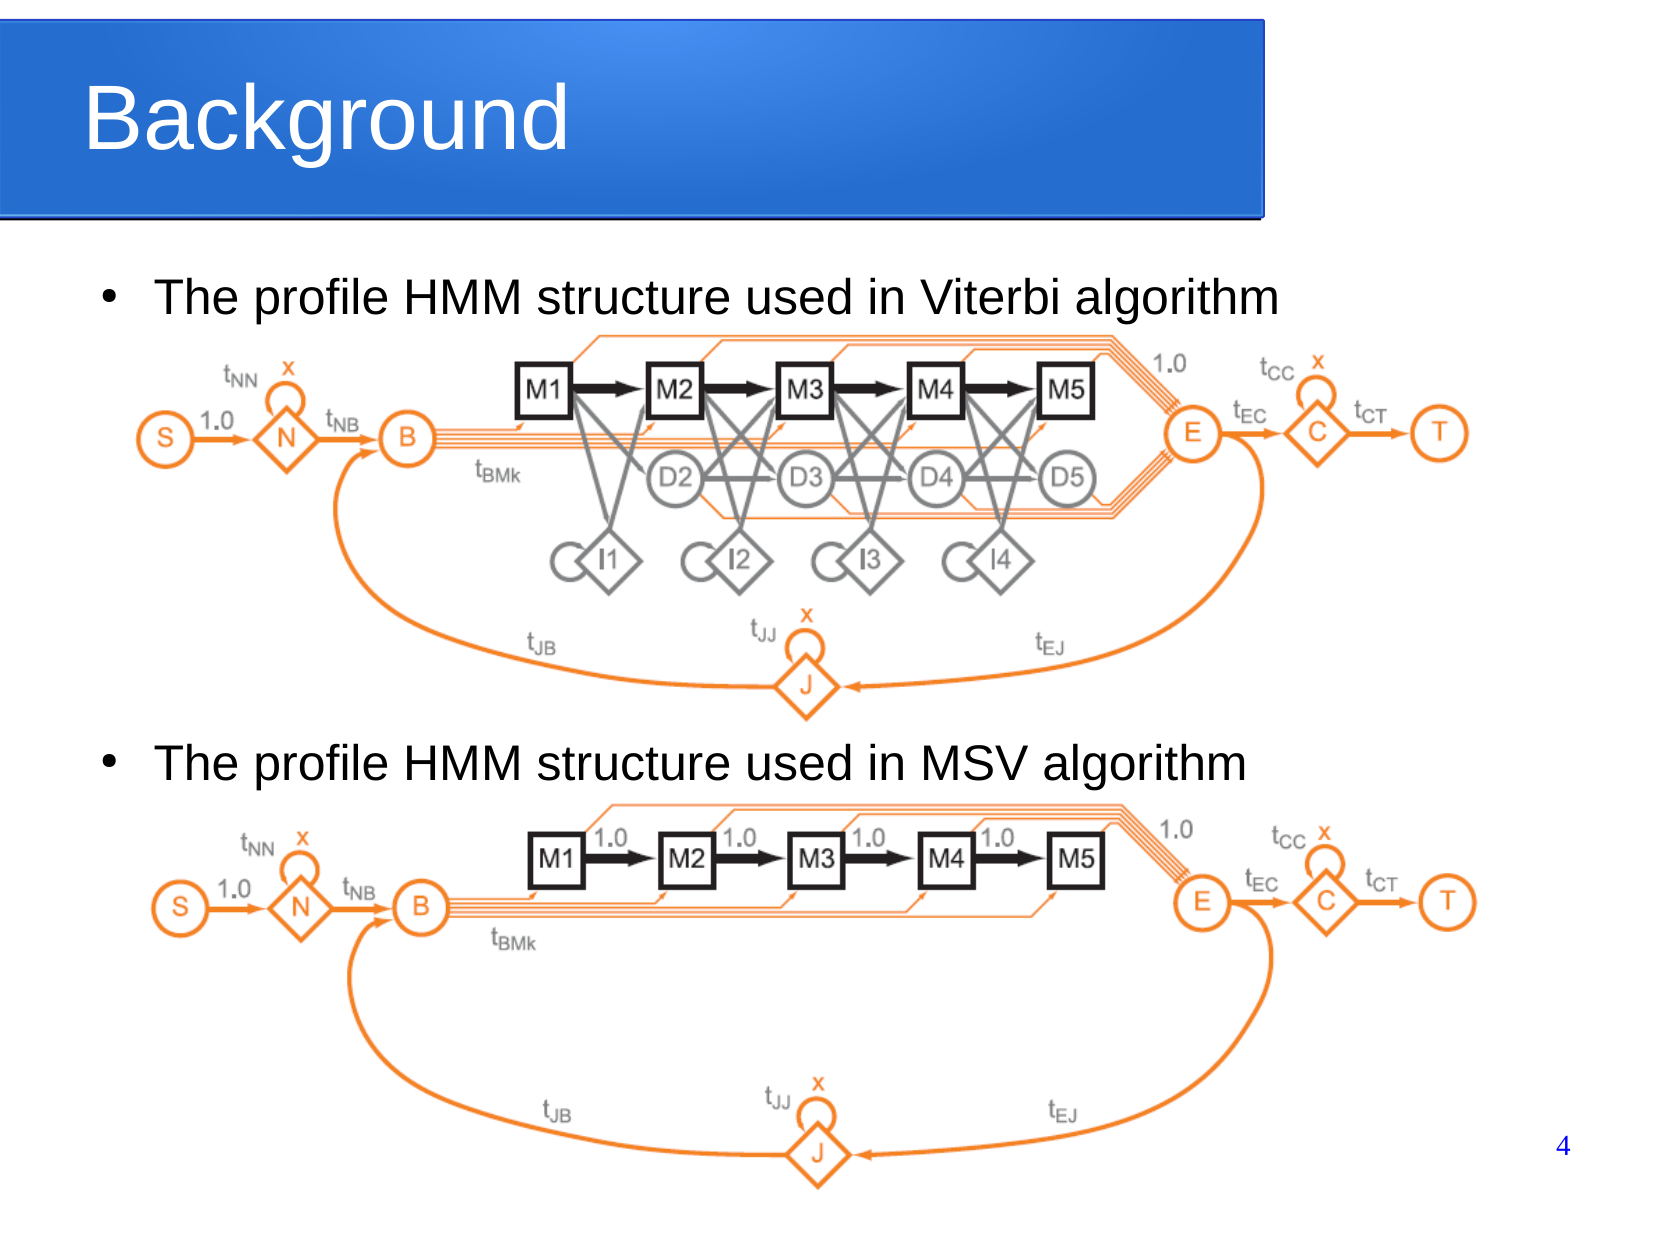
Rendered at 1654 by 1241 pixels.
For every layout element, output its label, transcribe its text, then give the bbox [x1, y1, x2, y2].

list The profile HMM structure used in Viterbi algorithm The profile HMM structure used in MSV algorithm [82, 269, 1538, 1201]
picture [135, 797, 1494, 1199]
title Background [82, 25, 1250, 211]
